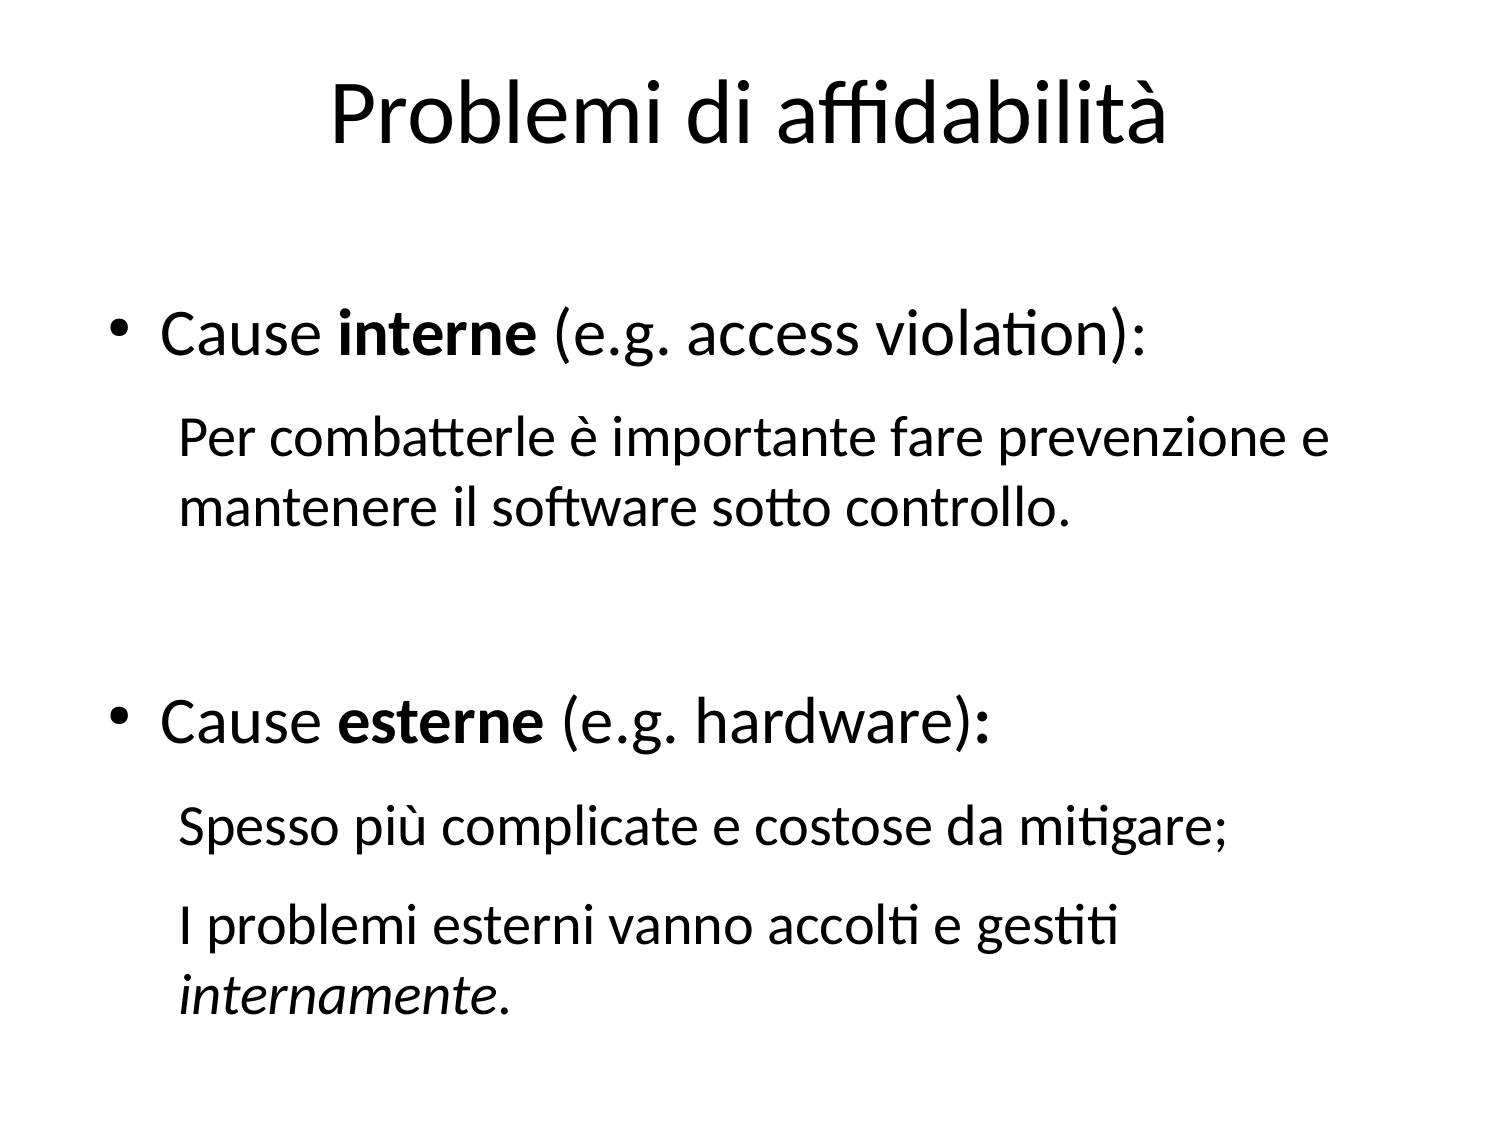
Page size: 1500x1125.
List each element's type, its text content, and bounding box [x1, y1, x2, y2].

list Cause interne (e.g. access violation): Per combatterle è importante fare prevenzione e mantenere il software sotto controllo. Cause esterne (e.g. hardware): Spesso più complicate e costose da mitigare; I problemi esterni vanno accolti e gestiti internamente. [74, 247, 1425, 990]
title Problemi di affidabilità [74, 44, 1425, 233]
